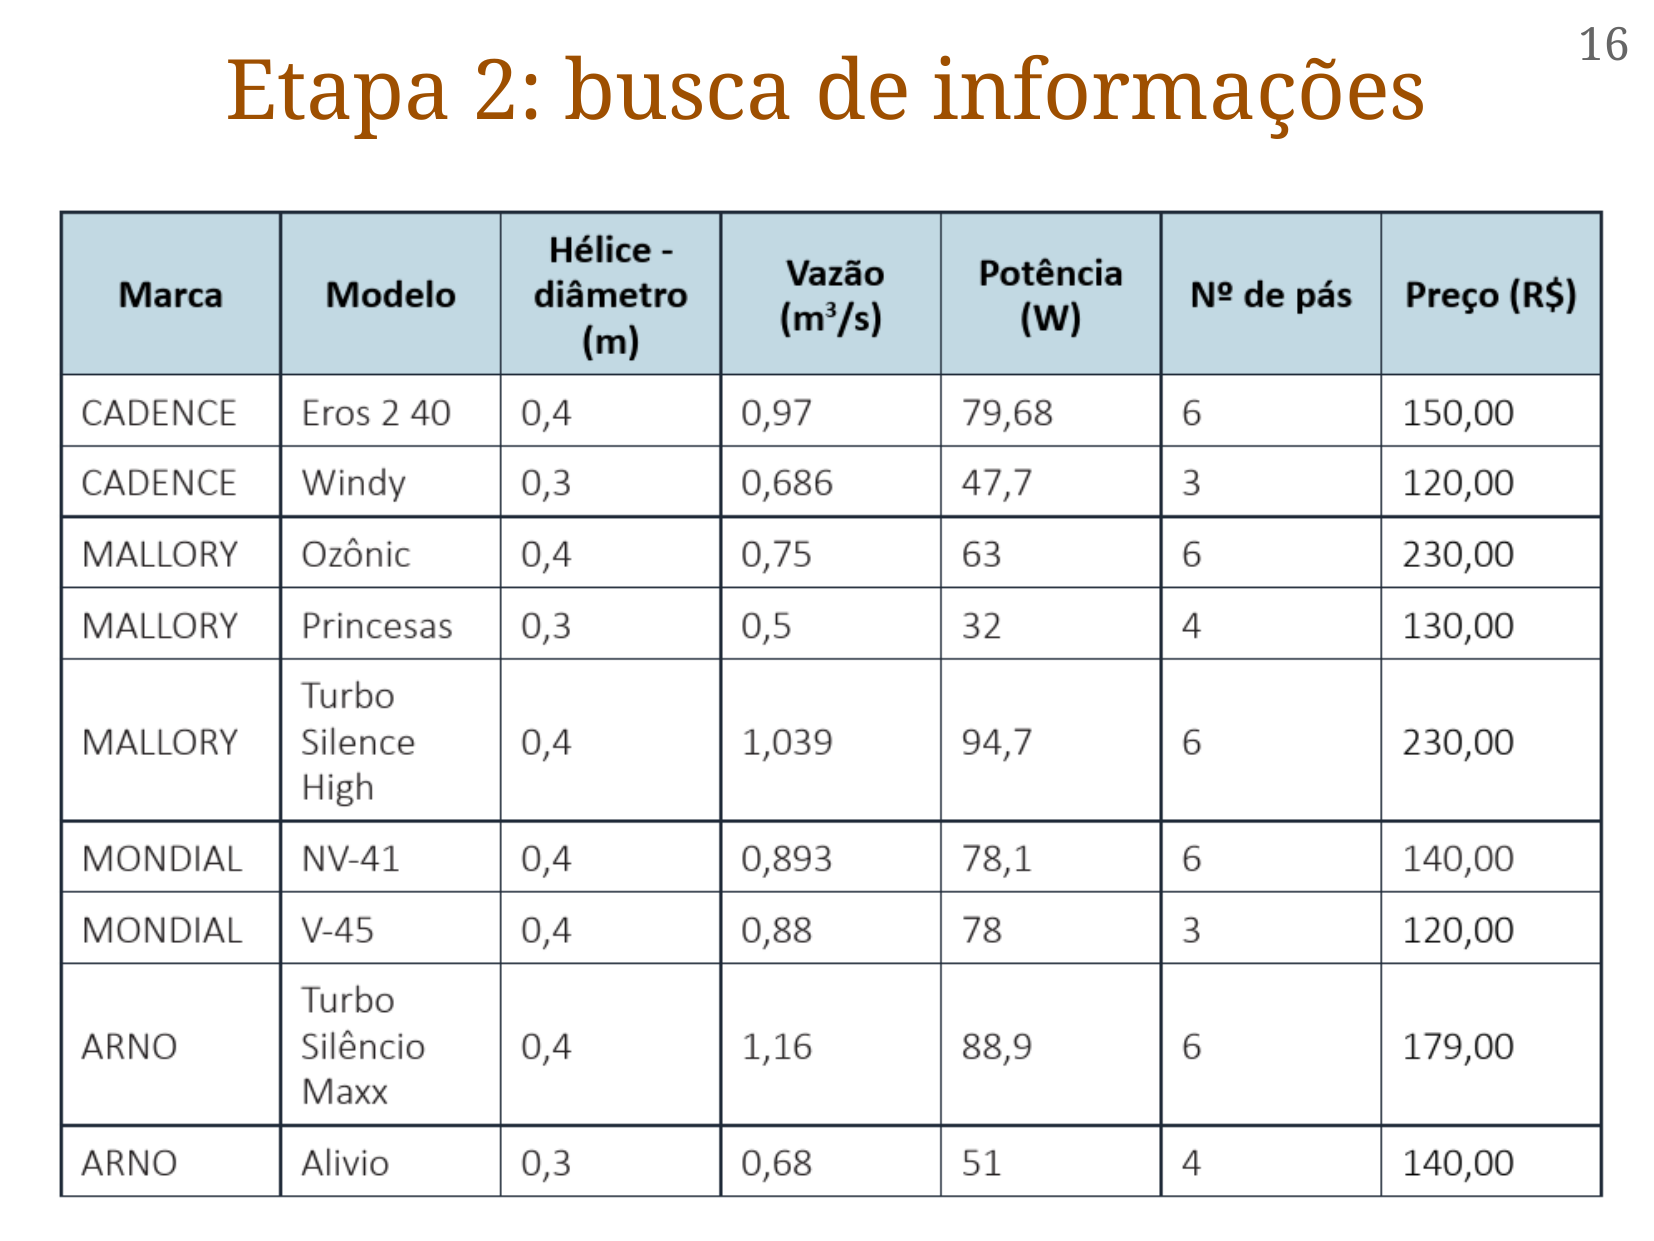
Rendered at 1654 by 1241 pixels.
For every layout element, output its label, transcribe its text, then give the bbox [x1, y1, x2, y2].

title Etapa 2: busca de informações [59, 29, 1595, 148]
picture [55, 206, 1610, 1204]
